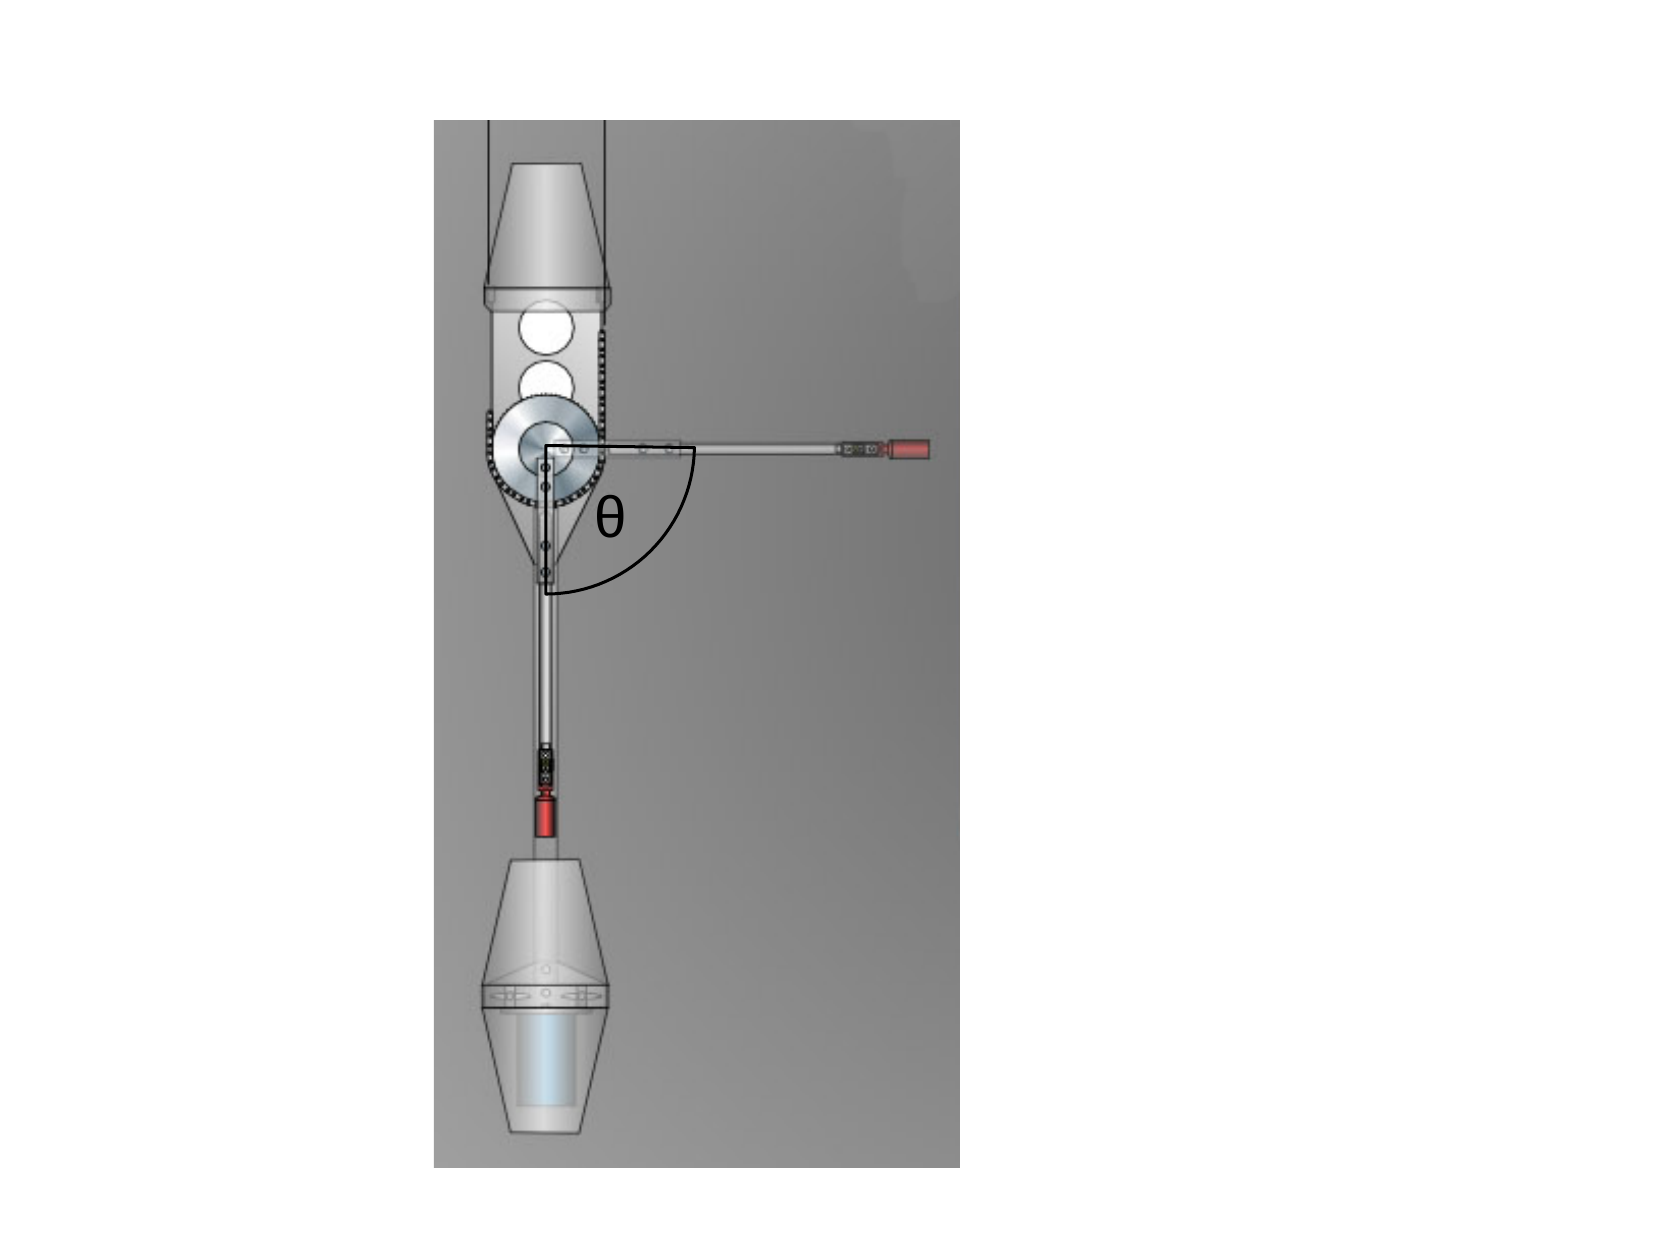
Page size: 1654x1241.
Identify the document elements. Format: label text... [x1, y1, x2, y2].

text_box θ [579, 477, 642, 557]
picture [433, 120, 961, 1168]
